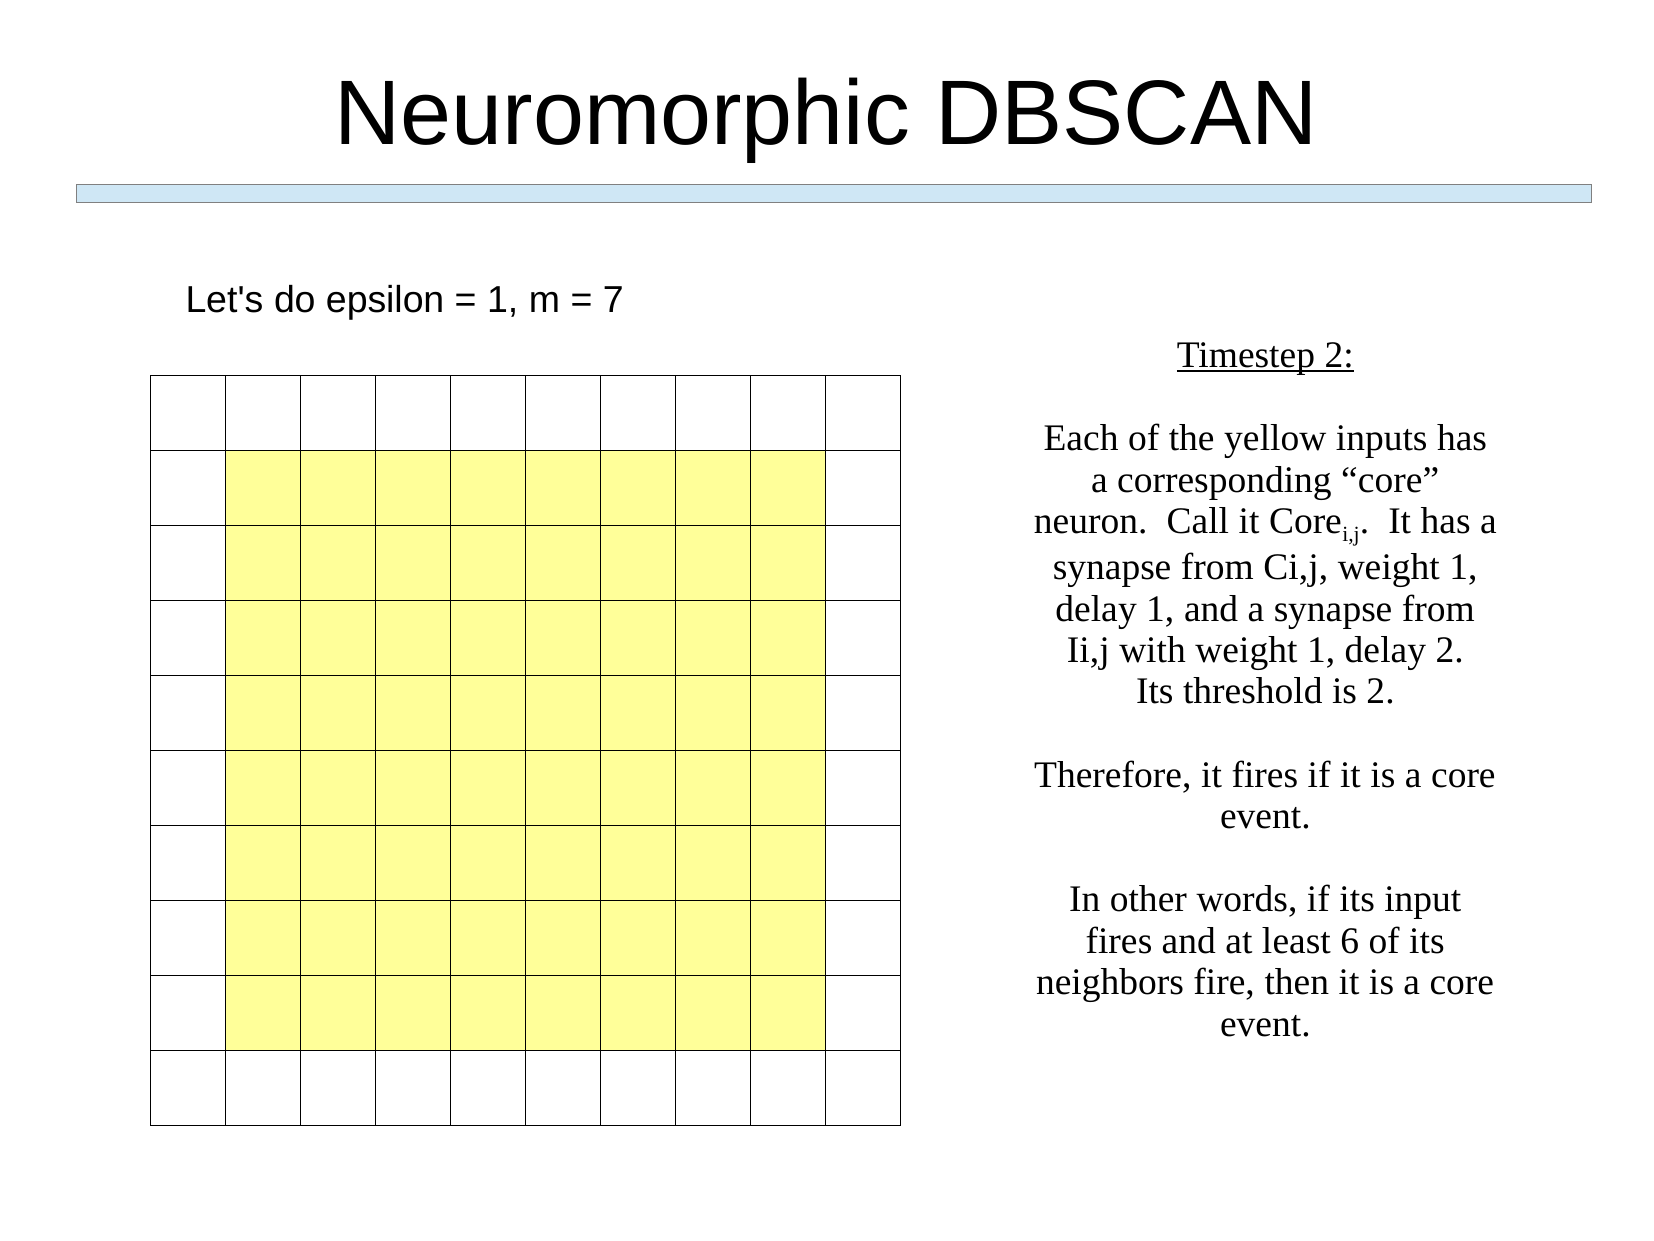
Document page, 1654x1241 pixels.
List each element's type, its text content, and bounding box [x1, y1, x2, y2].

text_box [150, 375, 901, 1126]
text_box [76, 184, 1592, 203]
title Neuromorphic DBSCAN [82, 61, 1571, 164]
text_box Timestep 2: Each of the yellow inputs has a corresponding “core” neuron. Call it Corei,j. It has a synapse from Ci,j, weight 1, delay 1, and a synapse from Ii,j with weight 1, delay 2. Its threshold is 2. Therefore, it fires if it is a core event. In other words, if its input fires and at least 6 of its neighbors fire, then it is a core event. [1016, 347, 1515, 1073]
text_box Let's do epsilon = 1, m = 7 [170, 271, 640, 329]
